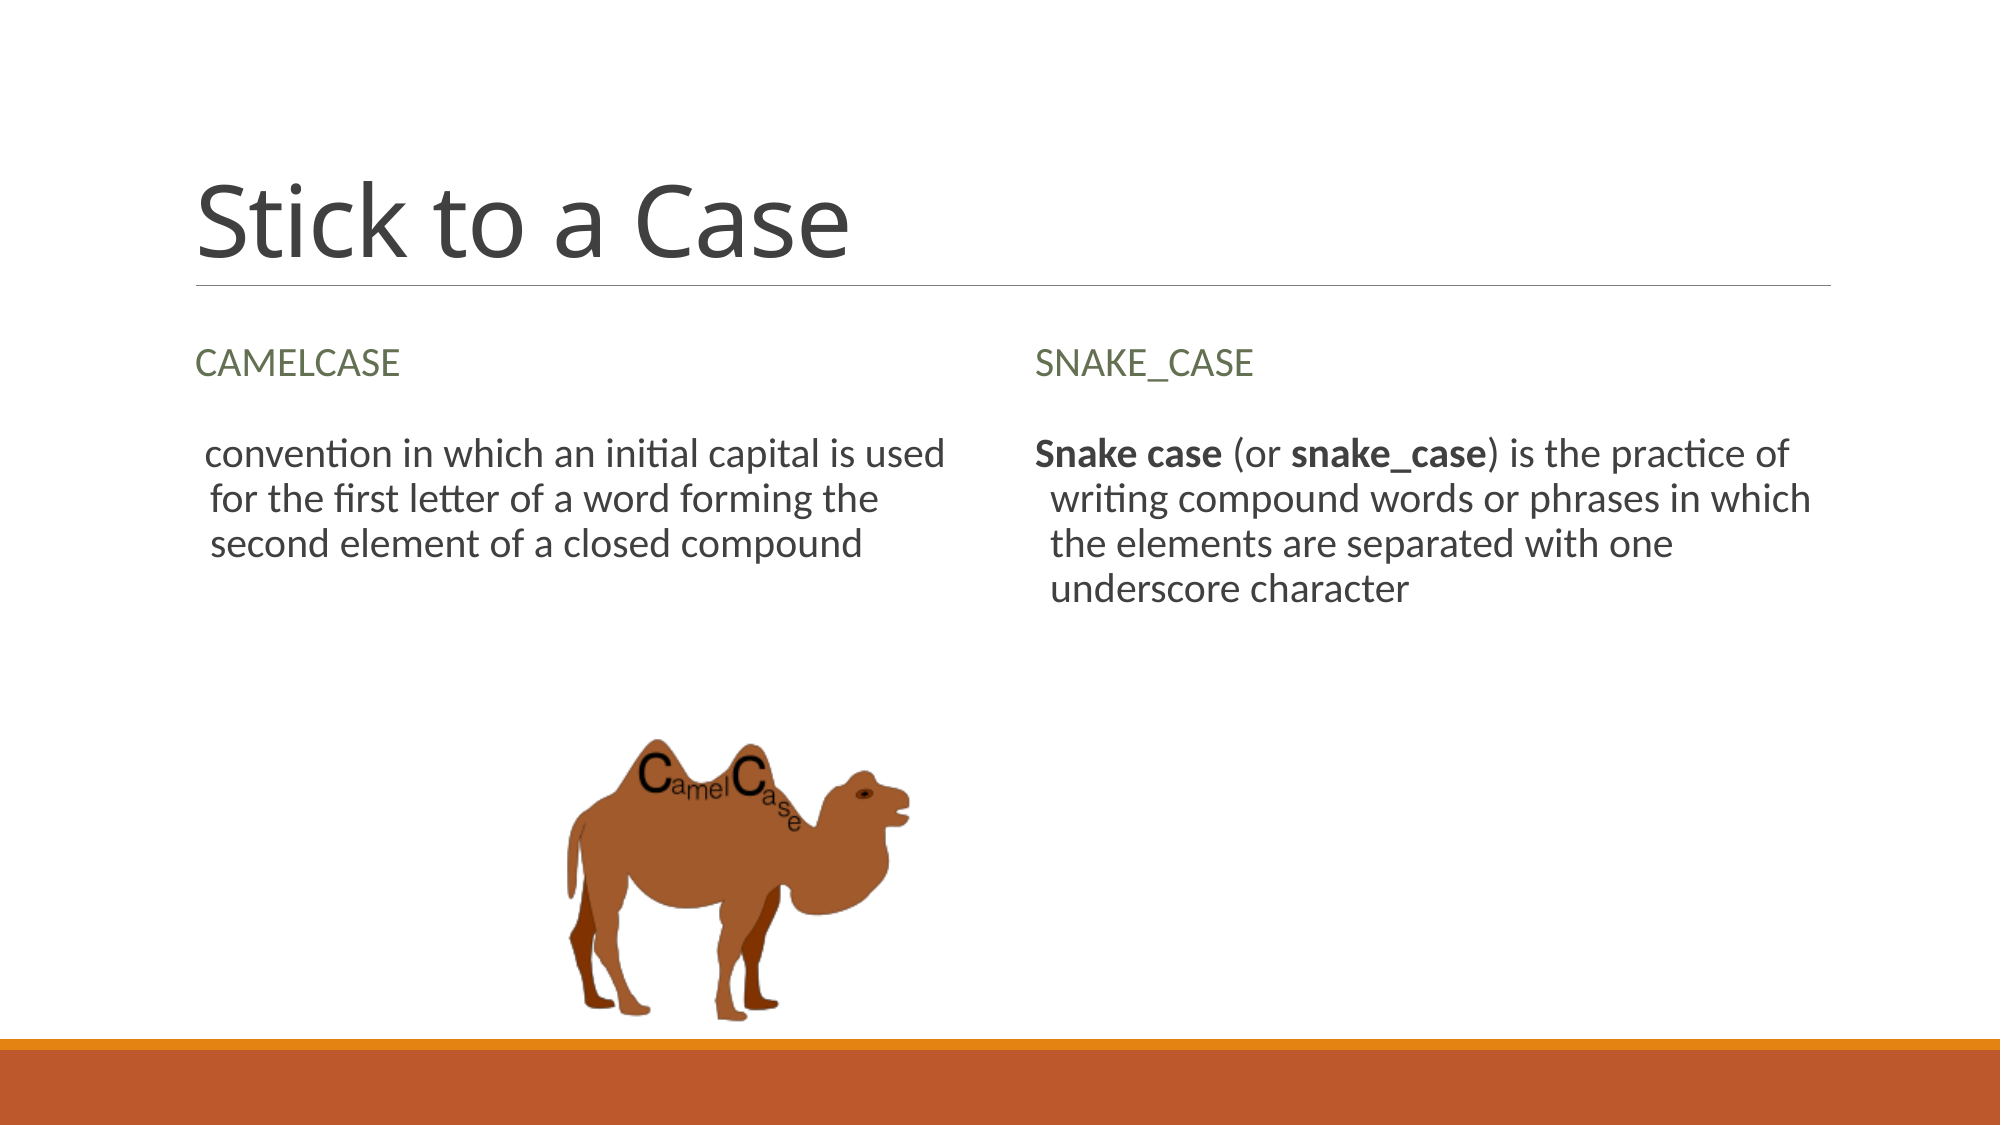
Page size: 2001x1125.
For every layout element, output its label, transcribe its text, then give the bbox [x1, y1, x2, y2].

picture [566, 738, 911, 1023]
list convention in which an initial capital is used for the first letter of a word forming the second element of a closed compound [180, 423, 991, 978]
list Snake case (or snake_case) is the practice of writing compound words or phrases in which the elements are separated with one underscore character [1020, 423, 1831, 978]
list CamelCase [180, 302, 991, 423]
title Stick to a Case [180, 47, 1831, 286]
list snake_case [1020, 302, 1831, 423]
